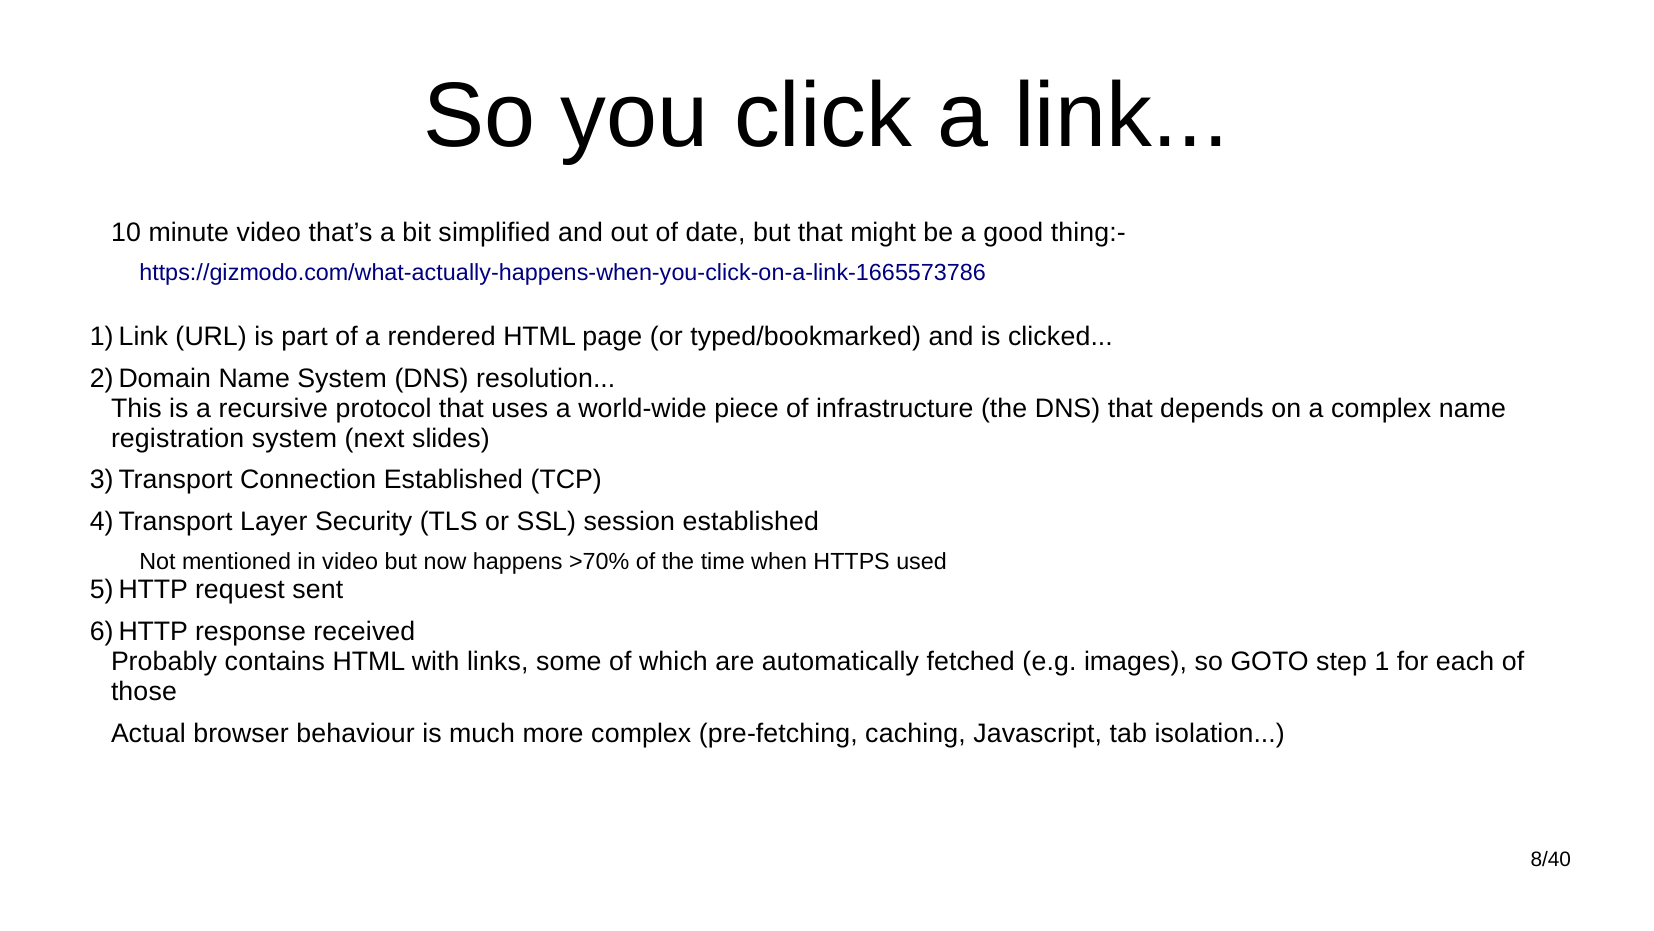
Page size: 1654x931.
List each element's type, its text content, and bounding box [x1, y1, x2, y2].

list 10 minute video that’s a bit simplified and out of date, but that might be a good thing:- https://gizmodo.com/what-actually-happens-when-you-click-on-a-link-1665573786 Link (URL) is part of a rendered HTML page (or typed/bookmarked) and is clicked... Domain Name System (DNS) resolution... This is a recursive protocol that uses a world-wide piece of infrastructure (the DNS) that depends on a complex name registration system (next slides) Transport Connection Established (TCP) Transport Layer Security (TLS or SSL) session established Not mentioned in video but now happens >70% of the time when HTTPS used HTTP request sent HTTP response received Probably contains HTML with links, some of which are automatically fetched (e.g. images), so GOTO step 1 for each of those Actual browser behaviour is much more complex (pre-fetching, caching, Javascript, tab isolation...) [82, 217, 1571, 758]
title So you click a link... [82, 37, 1571, 193]
